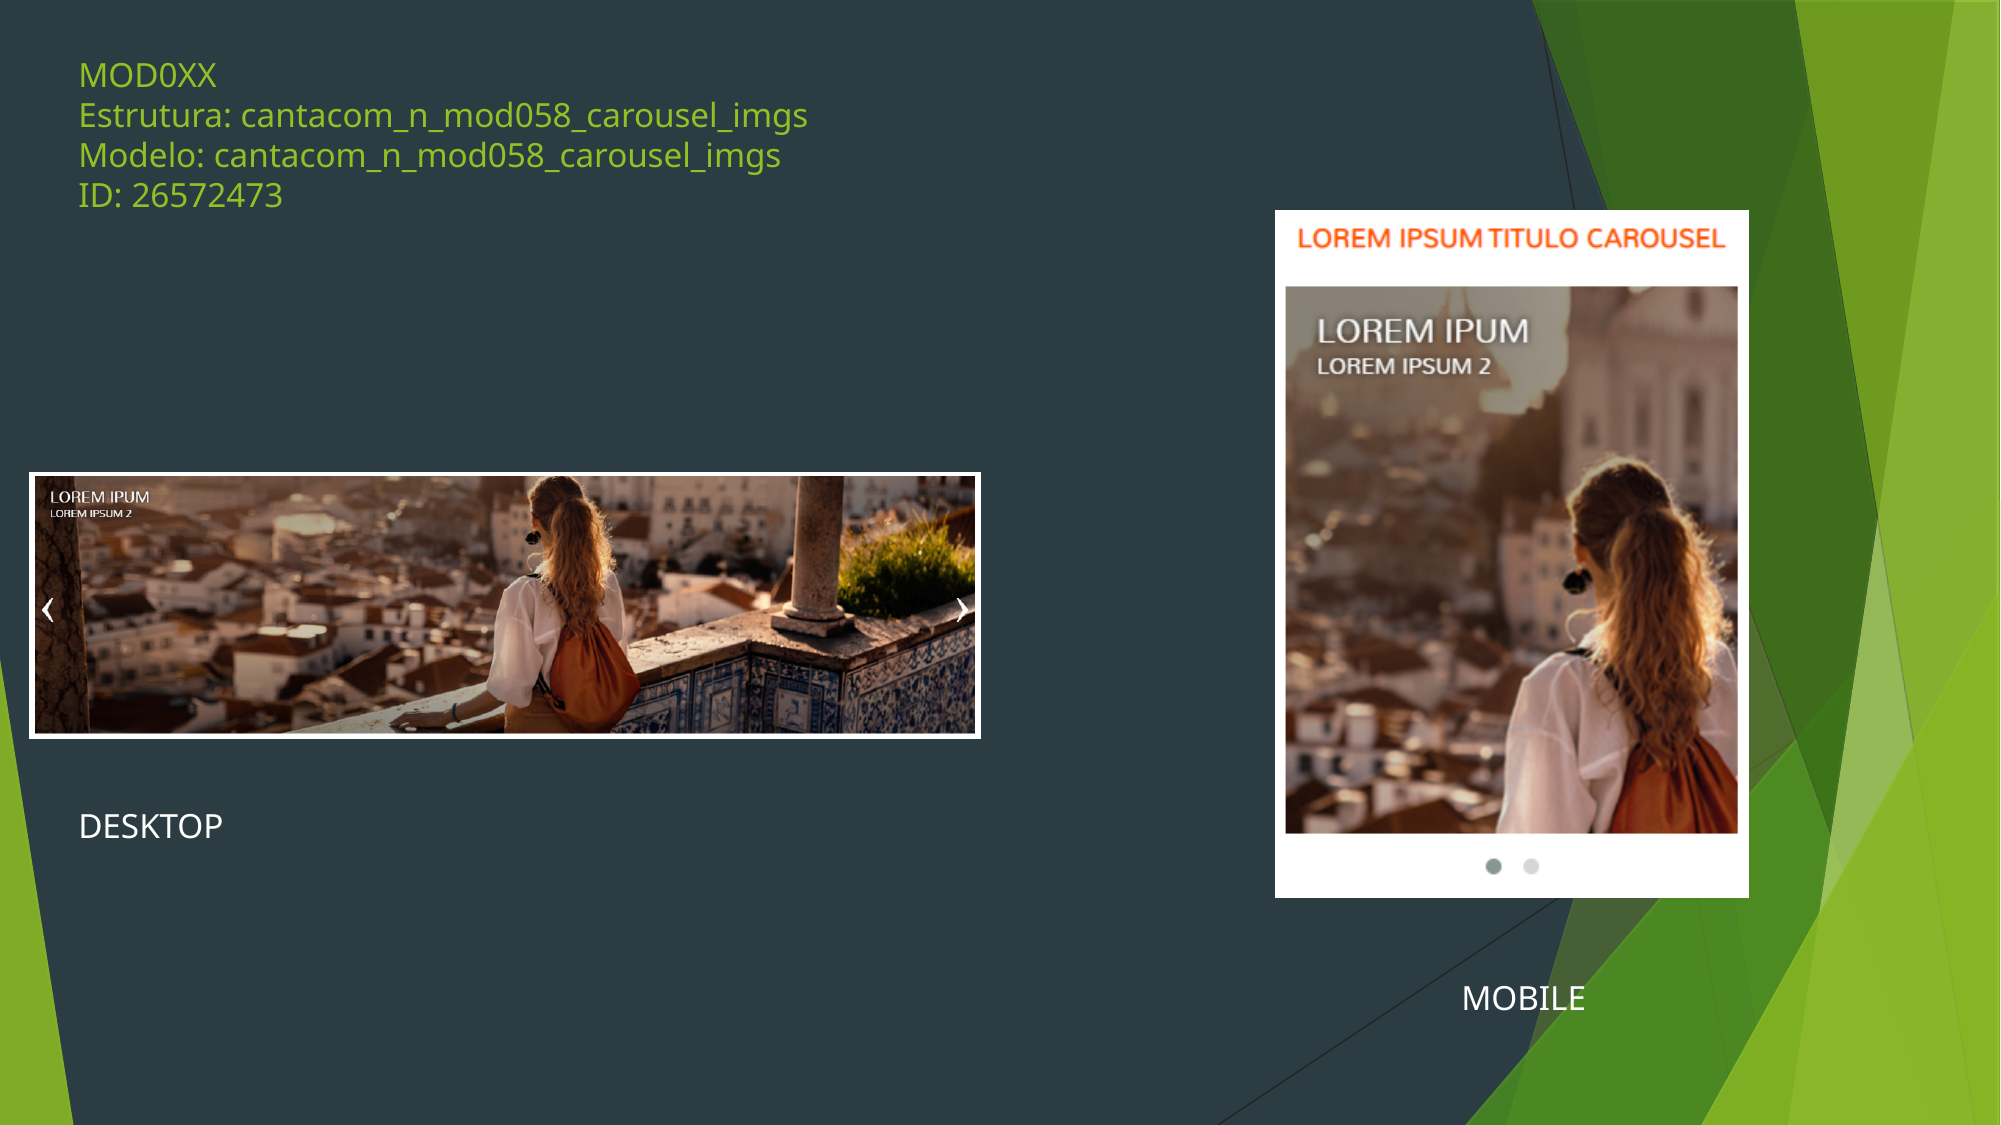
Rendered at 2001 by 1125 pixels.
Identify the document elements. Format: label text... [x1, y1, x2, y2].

title MOD0XX Estrutura: cantacom_n_mod058_carousel_imgs Modelo: cantacom_n_mod058_carousel_imgs ID: 26572473 [63, 47, 1470, 385]
text_box DESKTOP [63, 797, 359, 886]
picture [29, 472, 981, 739]
picture [1275, 210, 1749, 898]
text_box MOBILE [1446, 969, 1742, 1057]
